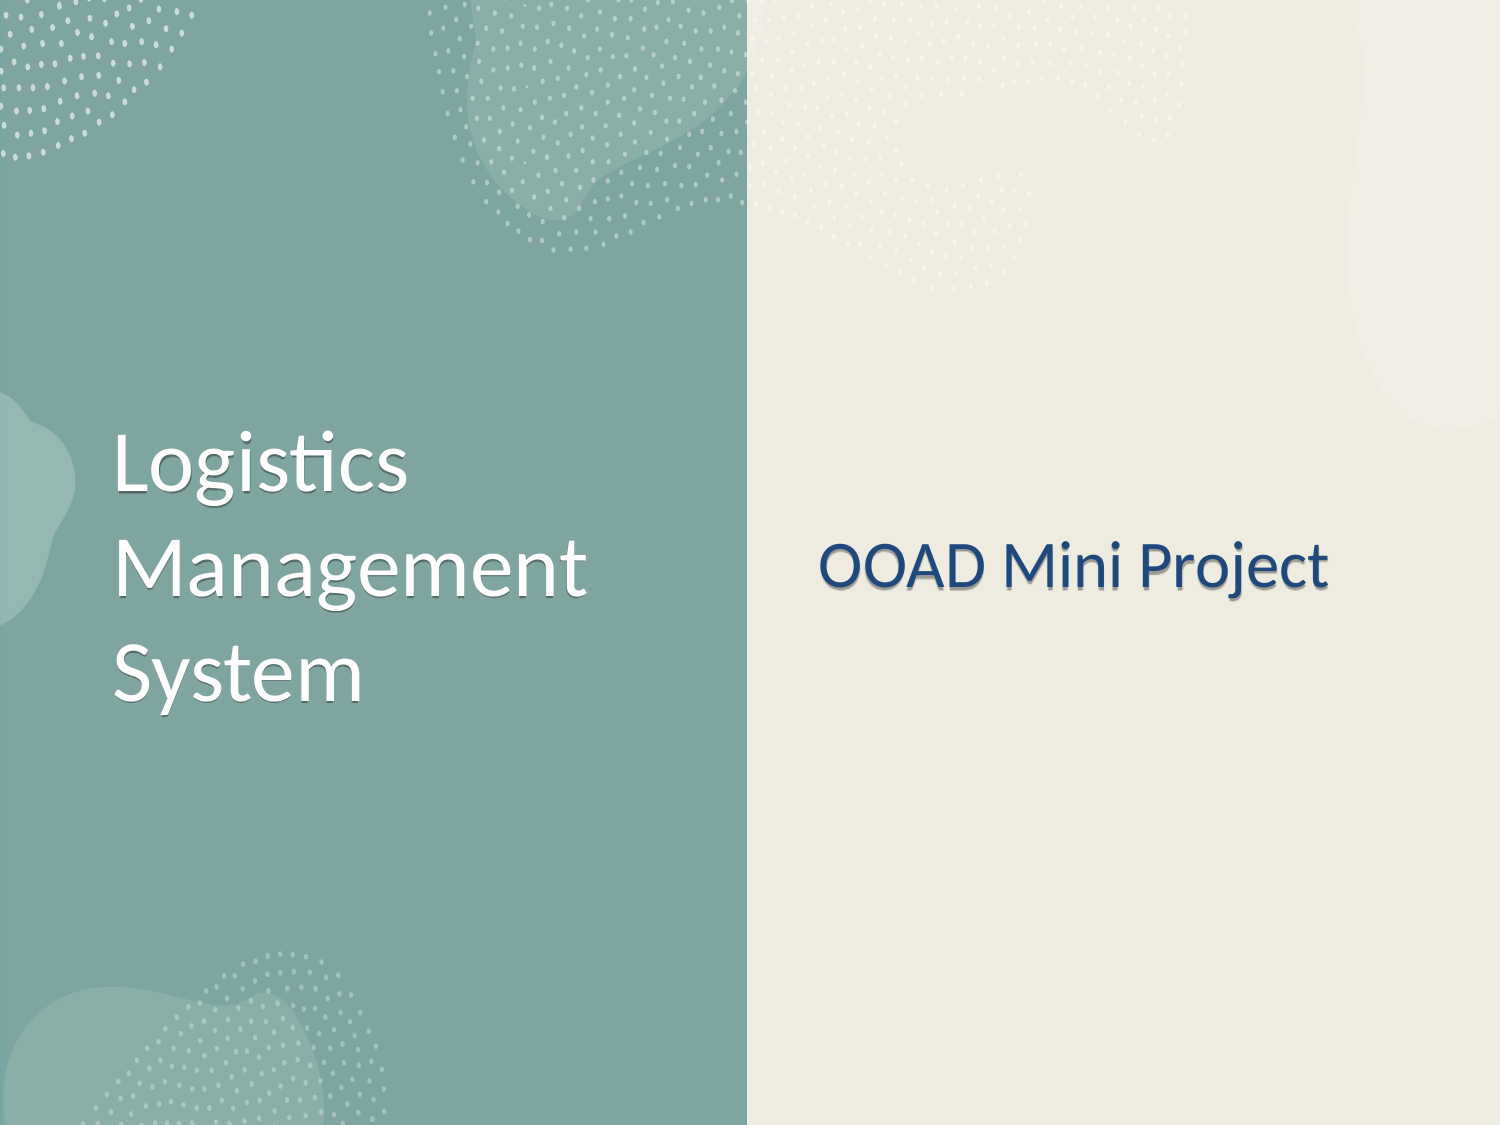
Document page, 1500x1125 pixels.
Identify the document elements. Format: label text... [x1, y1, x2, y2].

text_box [0, 0, 1500, 1125]
title Logistics Management System [97, 138, 697, 984]
subtitle OOAD Mini Project [803, 138, 1403, 984]
